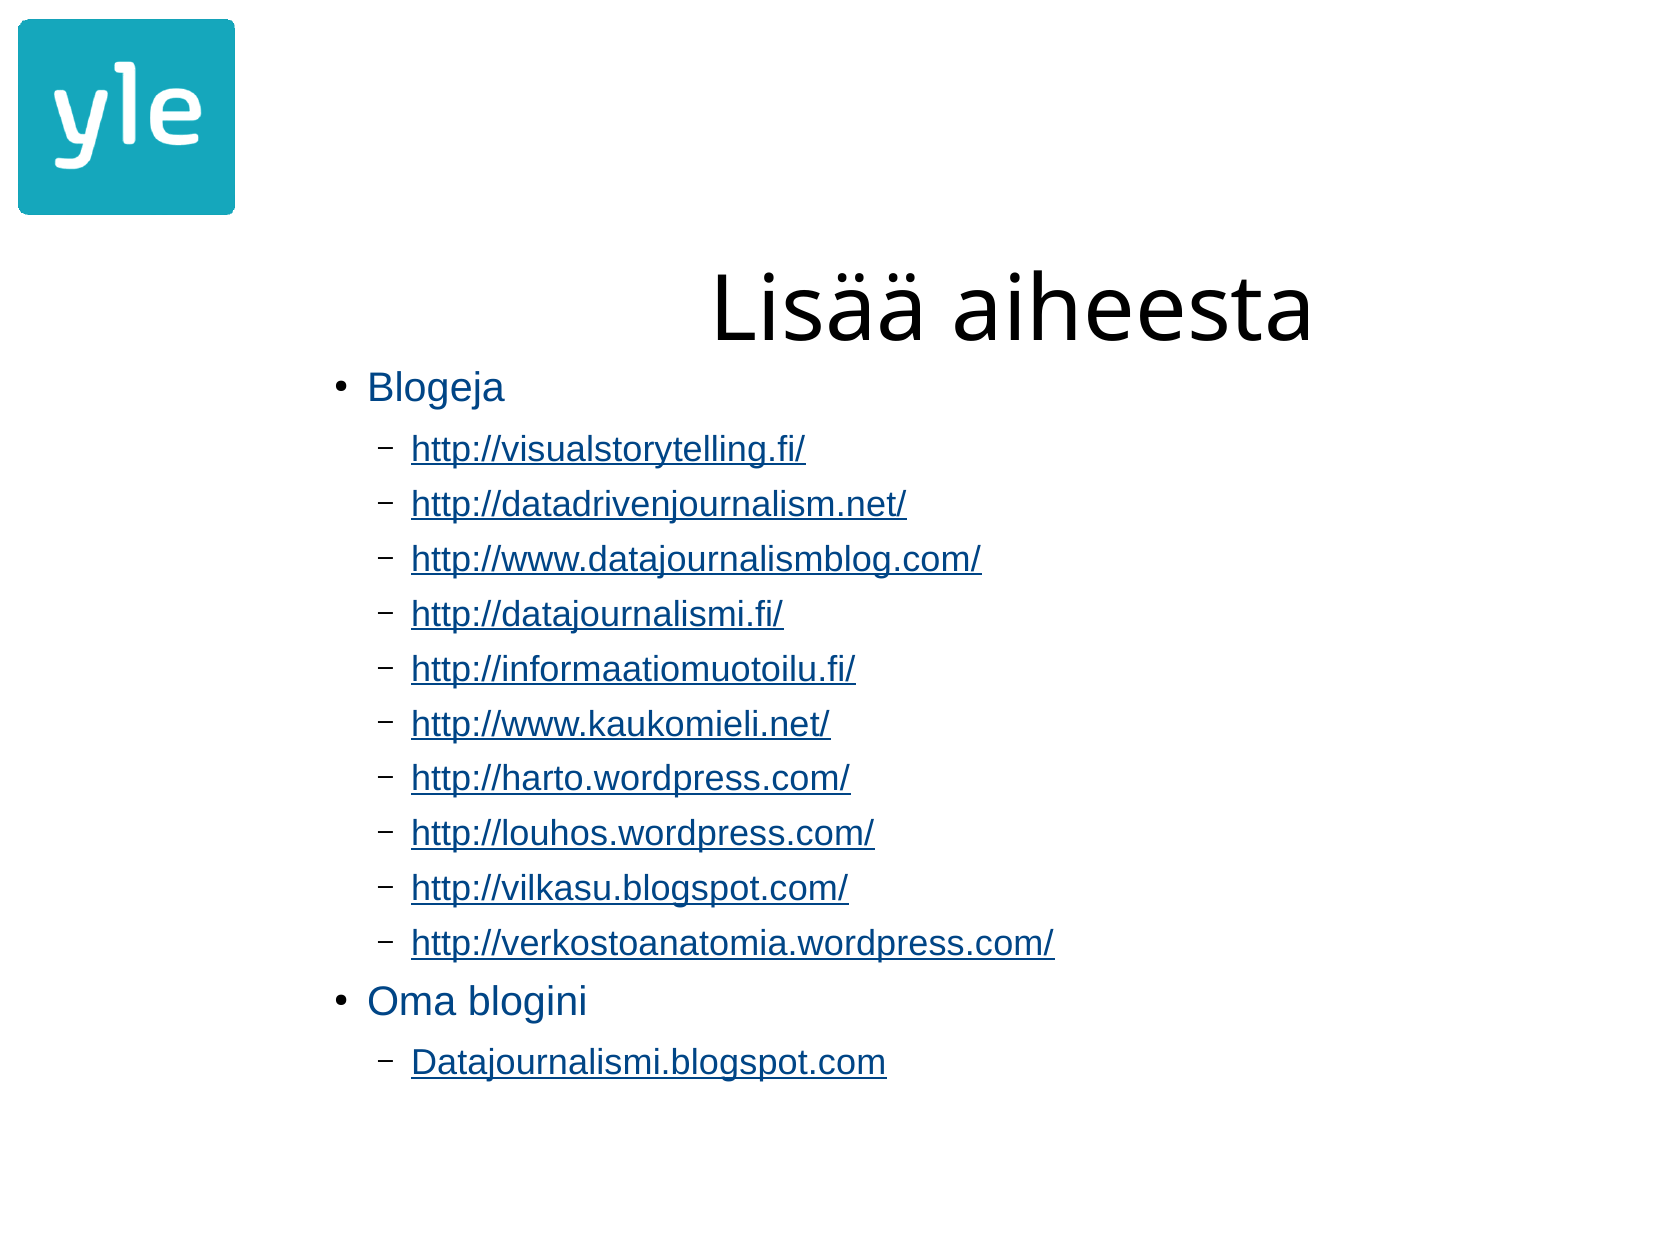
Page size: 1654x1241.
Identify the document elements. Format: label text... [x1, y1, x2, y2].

list Blogeja http://visualstorytelling.fi/ http://datadrivenjournalism.net/ http://www.datajournalismblog.com/ http://datajournalismi.fi/ http://informaatiomuotoilu.fi/ http://www.kaukomieli.net/ http://harto.wordpress.com/ http://louhos.wordpress.com/ http://vilkasu.blogspot.com/ http://verkostoanatomia.wordpress.com/ Oma blogini Datajournalismi.blogspot.com [323, 364, 1619, 1095]
title Lisää aiheesta [351, 254, 1654, 357]
picture [18, 19, 235, 215]
